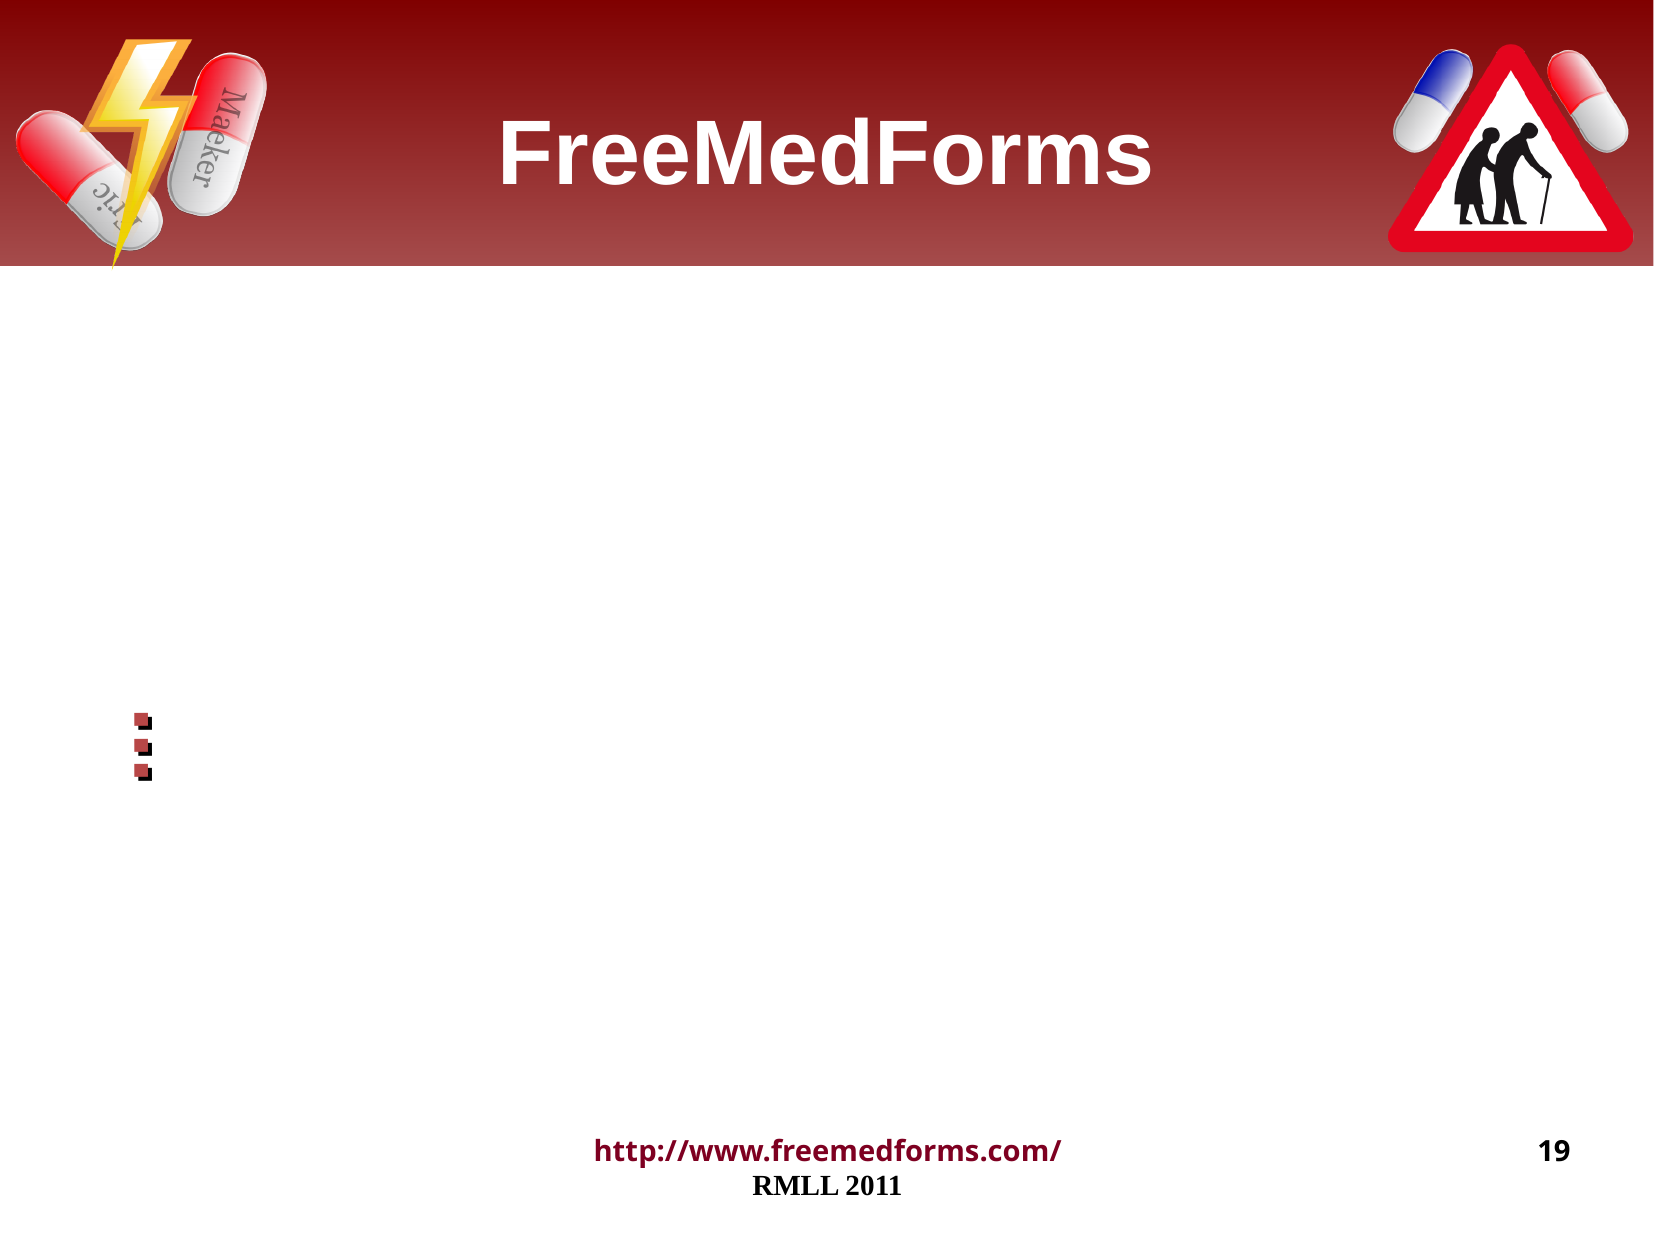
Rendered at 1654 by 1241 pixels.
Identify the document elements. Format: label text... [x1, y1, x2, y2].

picture [1387, 29, 1634, 266]
text_box ... [55, 295, 178, 1196]
title FreeMedForms [295, 49, 1359, 257]
picture [442, 265, 1182, 1241]
picture [0, 29, 271, 273]
